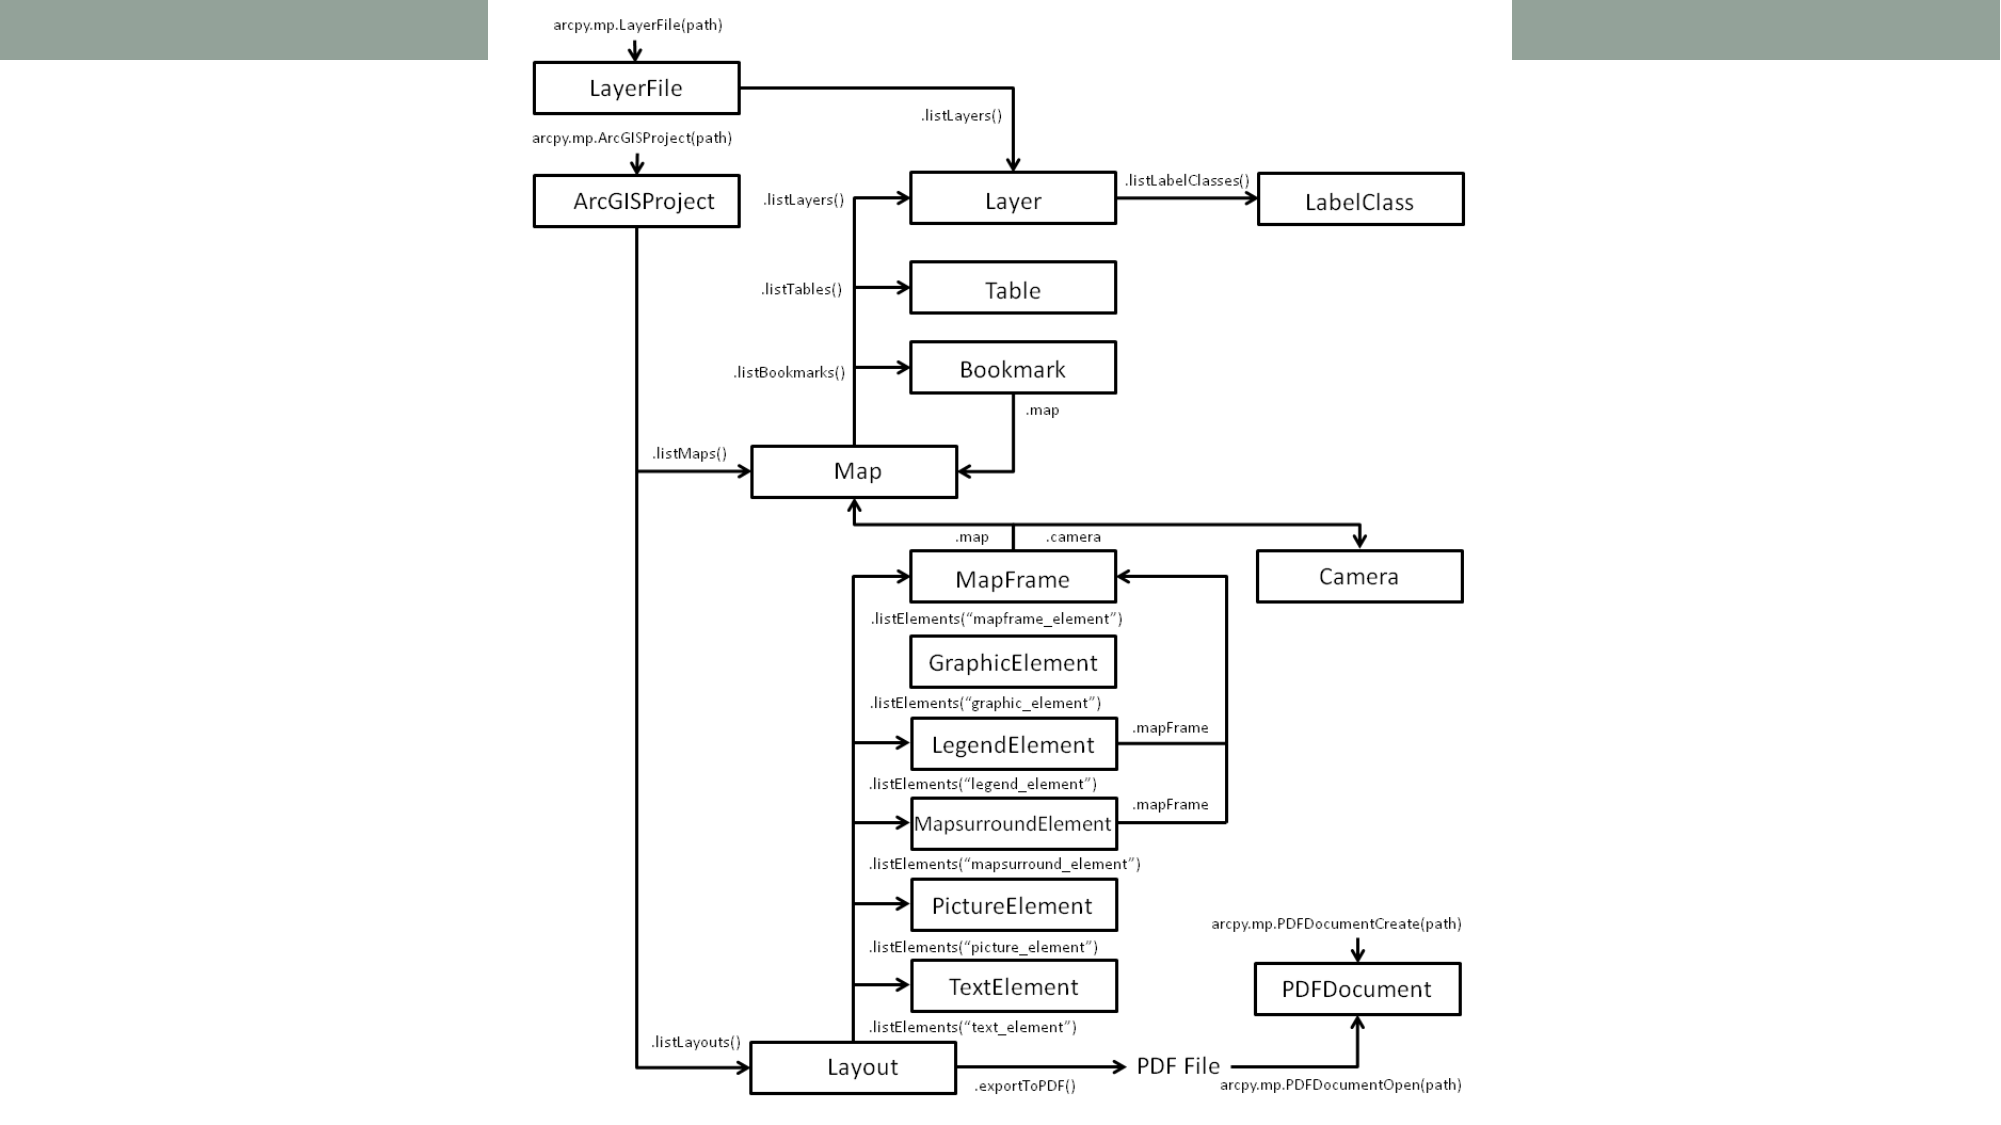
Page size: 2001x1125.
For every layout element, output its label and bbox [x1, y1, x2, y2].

picture [488, 0, 1512, 1125]
